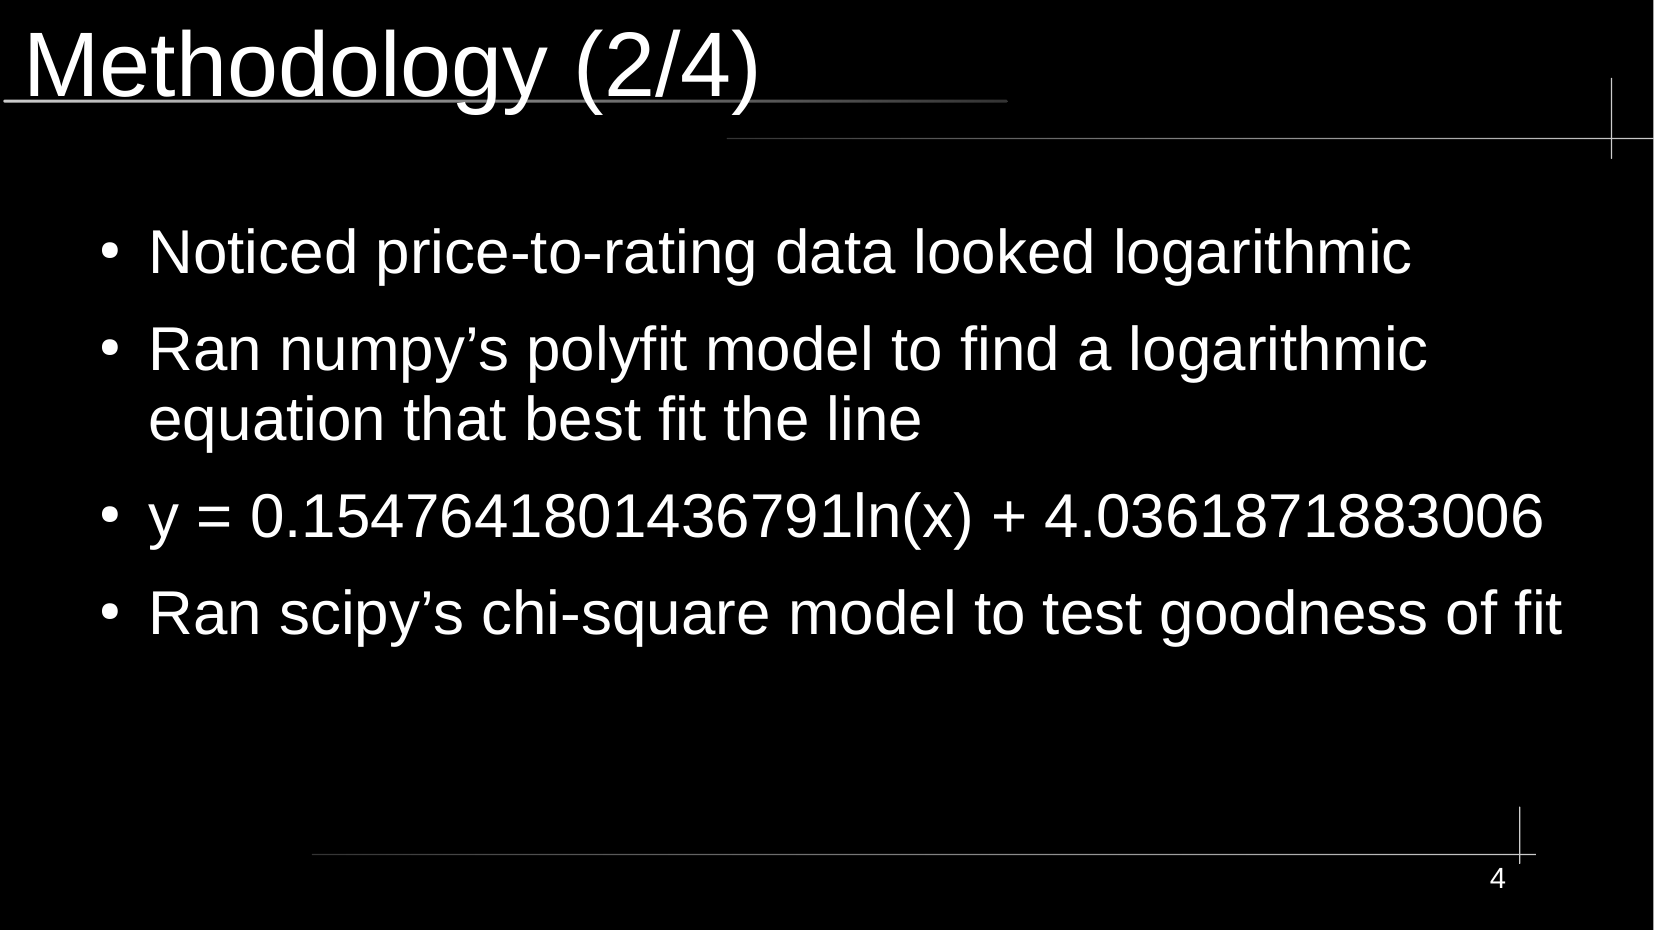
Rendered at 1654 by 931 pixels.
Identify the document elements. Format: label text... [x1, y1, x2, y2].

title Methodology (2/4) [23, 11, 1589, 119]
list Noticed price-to-rating data looked logarithmic Ran numpy’s polyfit model to find a logarithmic equation that best fit the line y = 0.1547641801436791ln(x) + 4.0361871883006 Ran scipy’s chi-square model to test goodness of fit [82, 217, 1571, 758]
